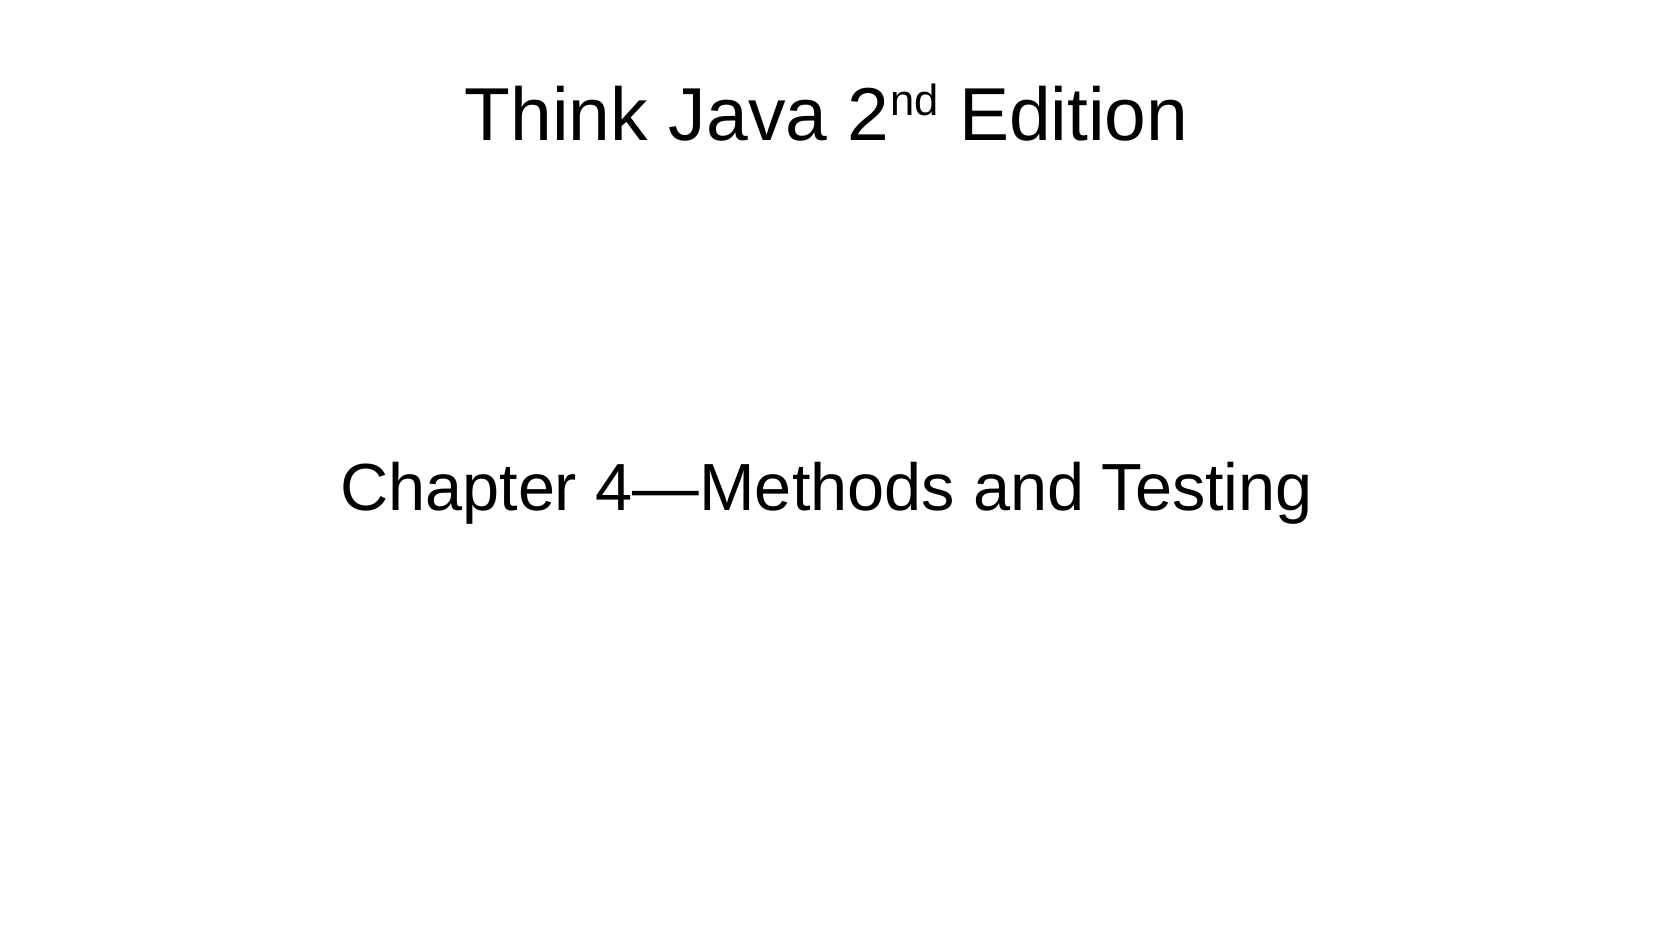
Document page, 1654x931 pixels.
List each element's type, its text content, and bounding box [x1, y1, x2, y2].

title Think Java 2nd Edition [82, 37, 1571, 193]
subtitle Chapter 4—Methods and Testing [82, 217, 1571, 758]
